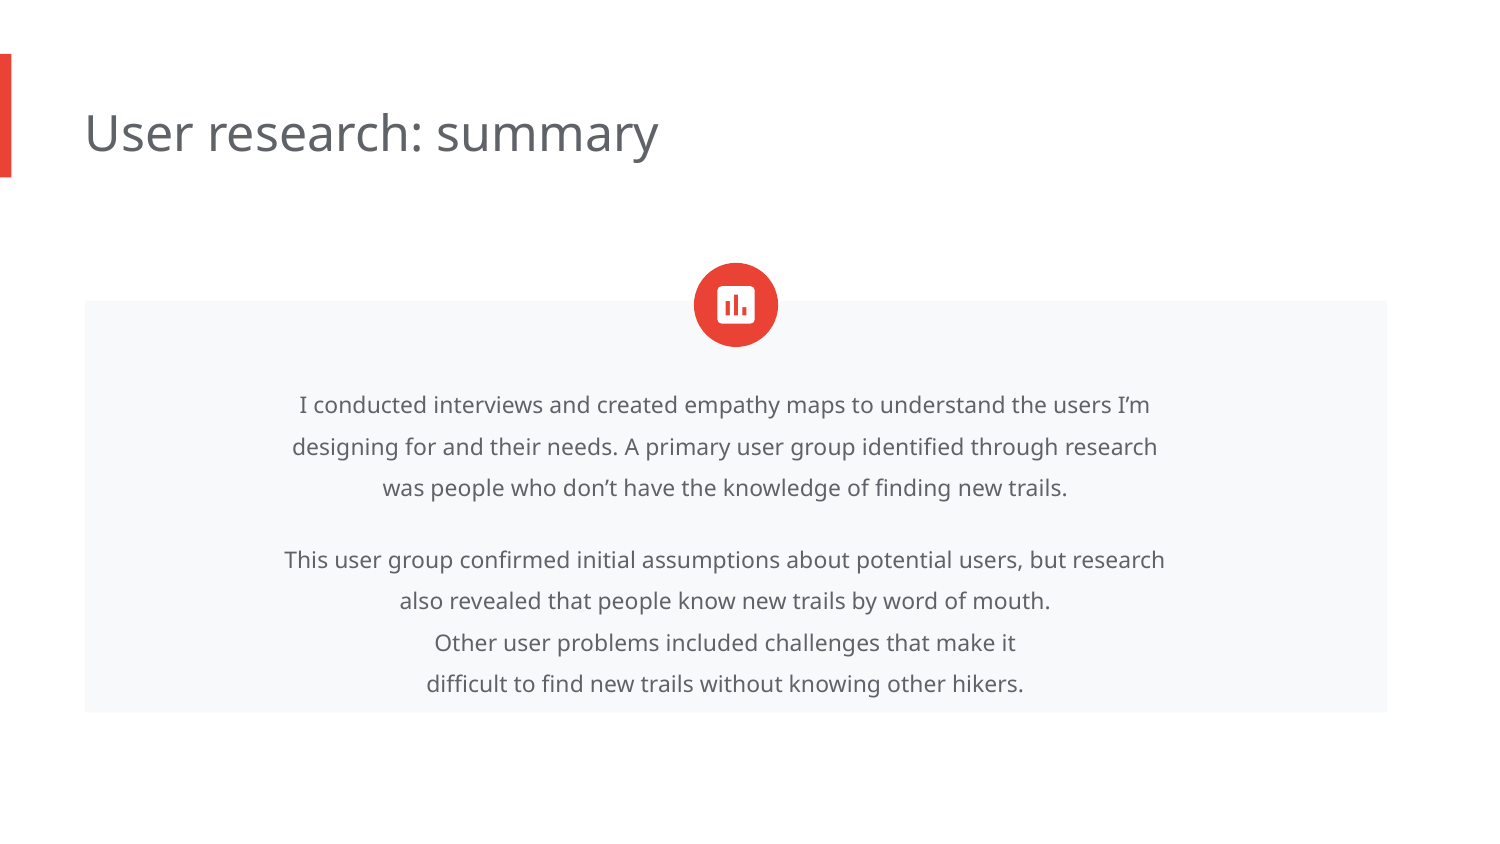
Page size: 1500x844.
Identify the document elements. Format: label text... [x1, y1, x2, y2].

text_box User research: summary [84, 85, 1095, 177]
text_box [84, 262, 1388, 362]
text_box I conducted interviews and created empathy maps to understand the users I’m designing for and their needs. A primary user group identified through research was people who don’t have the knowledge of finding new trails. This user group confirmed initial assumptions about potential users, but research also revealed that people know new trails by word of mouth. Other user problems included challenges that make it difficult to find new trails without knowing other hikers. [84, 362, 1388, 713]
